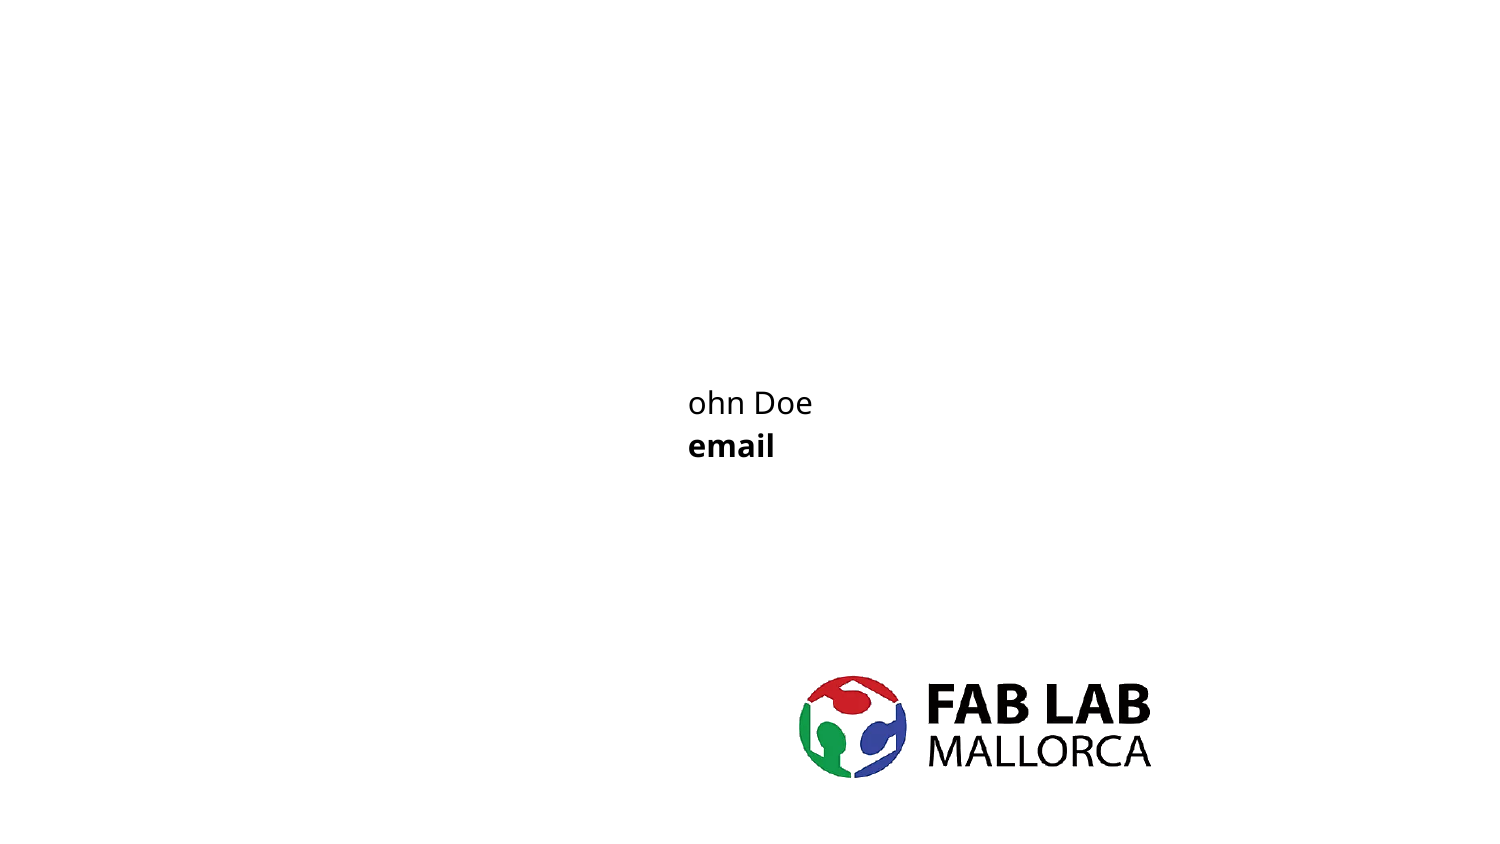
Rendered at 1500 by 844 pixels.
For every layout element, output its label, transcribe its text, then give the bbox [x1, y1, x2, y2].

text_box ohn Doe email [673, 373, 832, 503]
picture [795, 674, 1156, 781]
